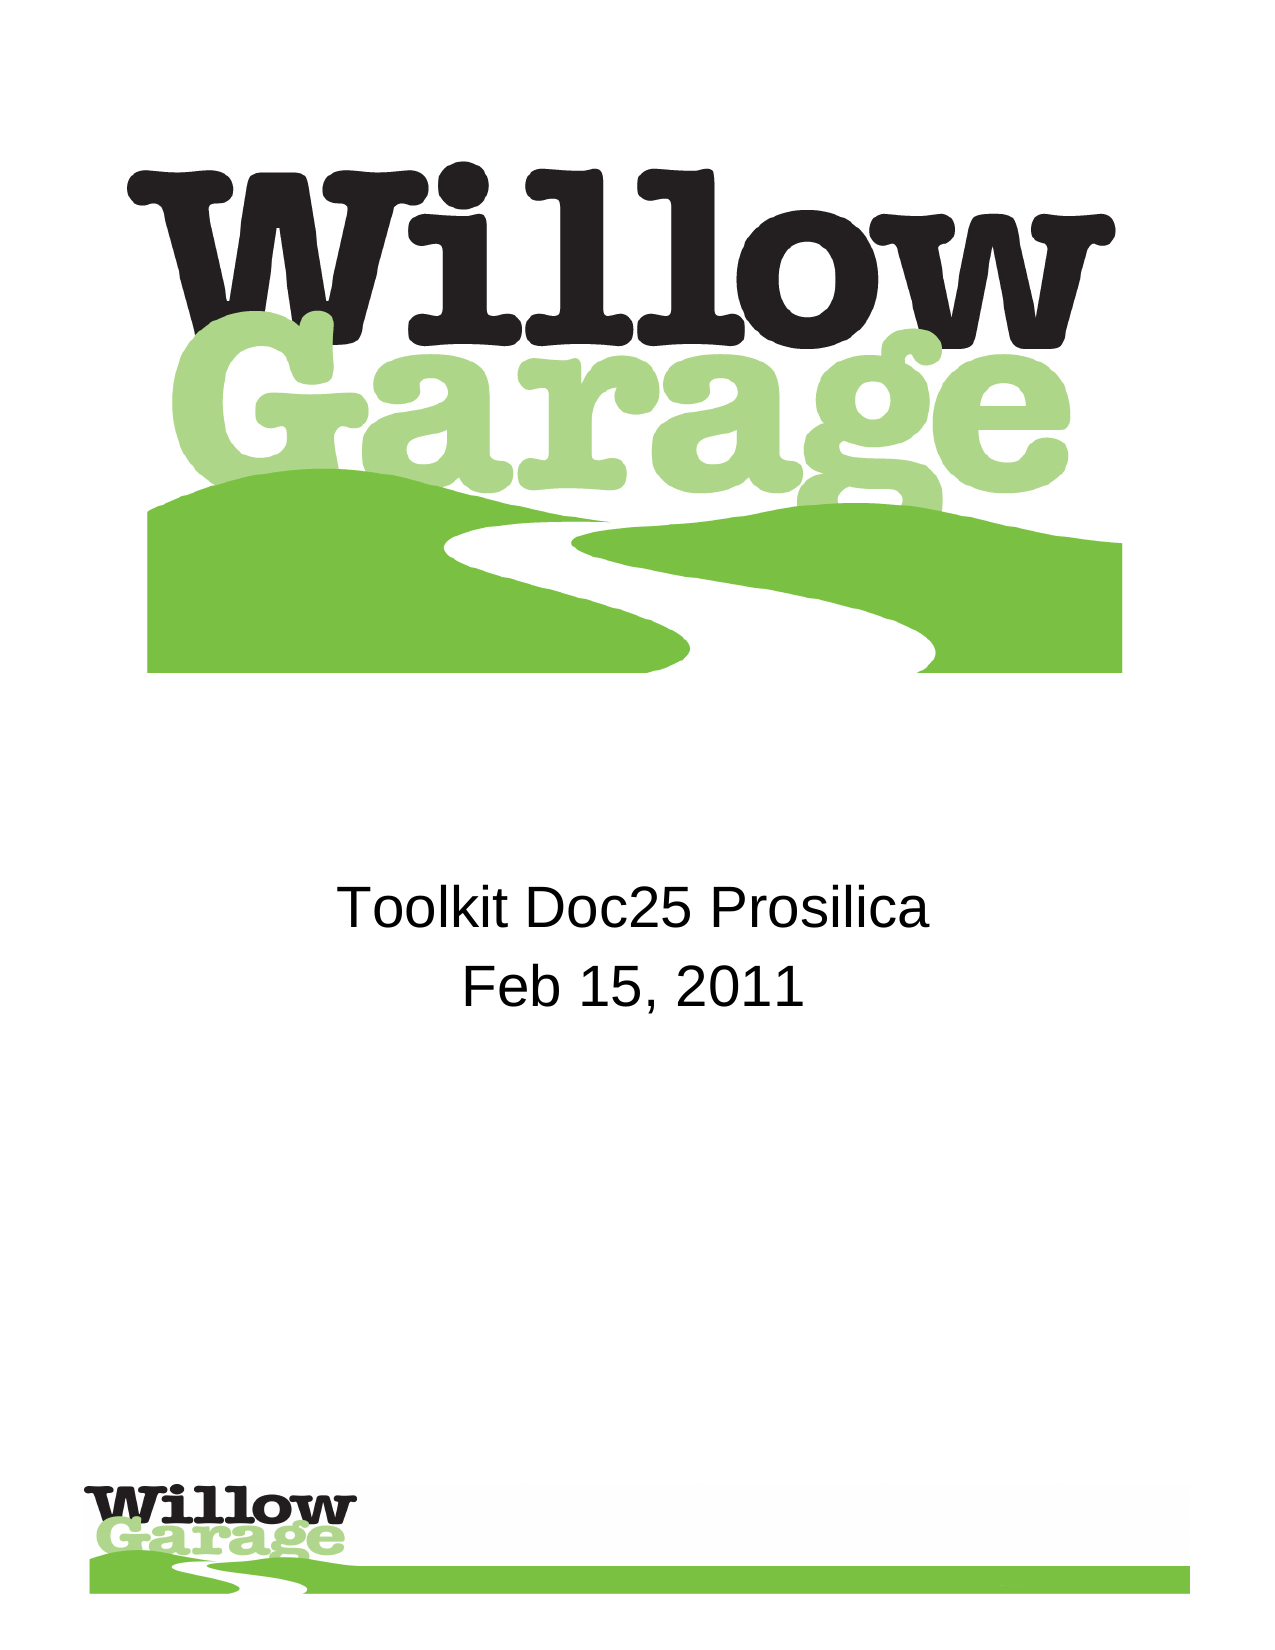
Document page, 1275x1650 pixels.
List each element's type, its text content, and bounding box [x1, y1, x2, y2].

picture [84, 1484, 1190, 1594]
list Toolkit Doc25 Prosilica Feb 15, 2011 [42, 866, 1233, 1197]
picture [42, 42, 1233, 784]
